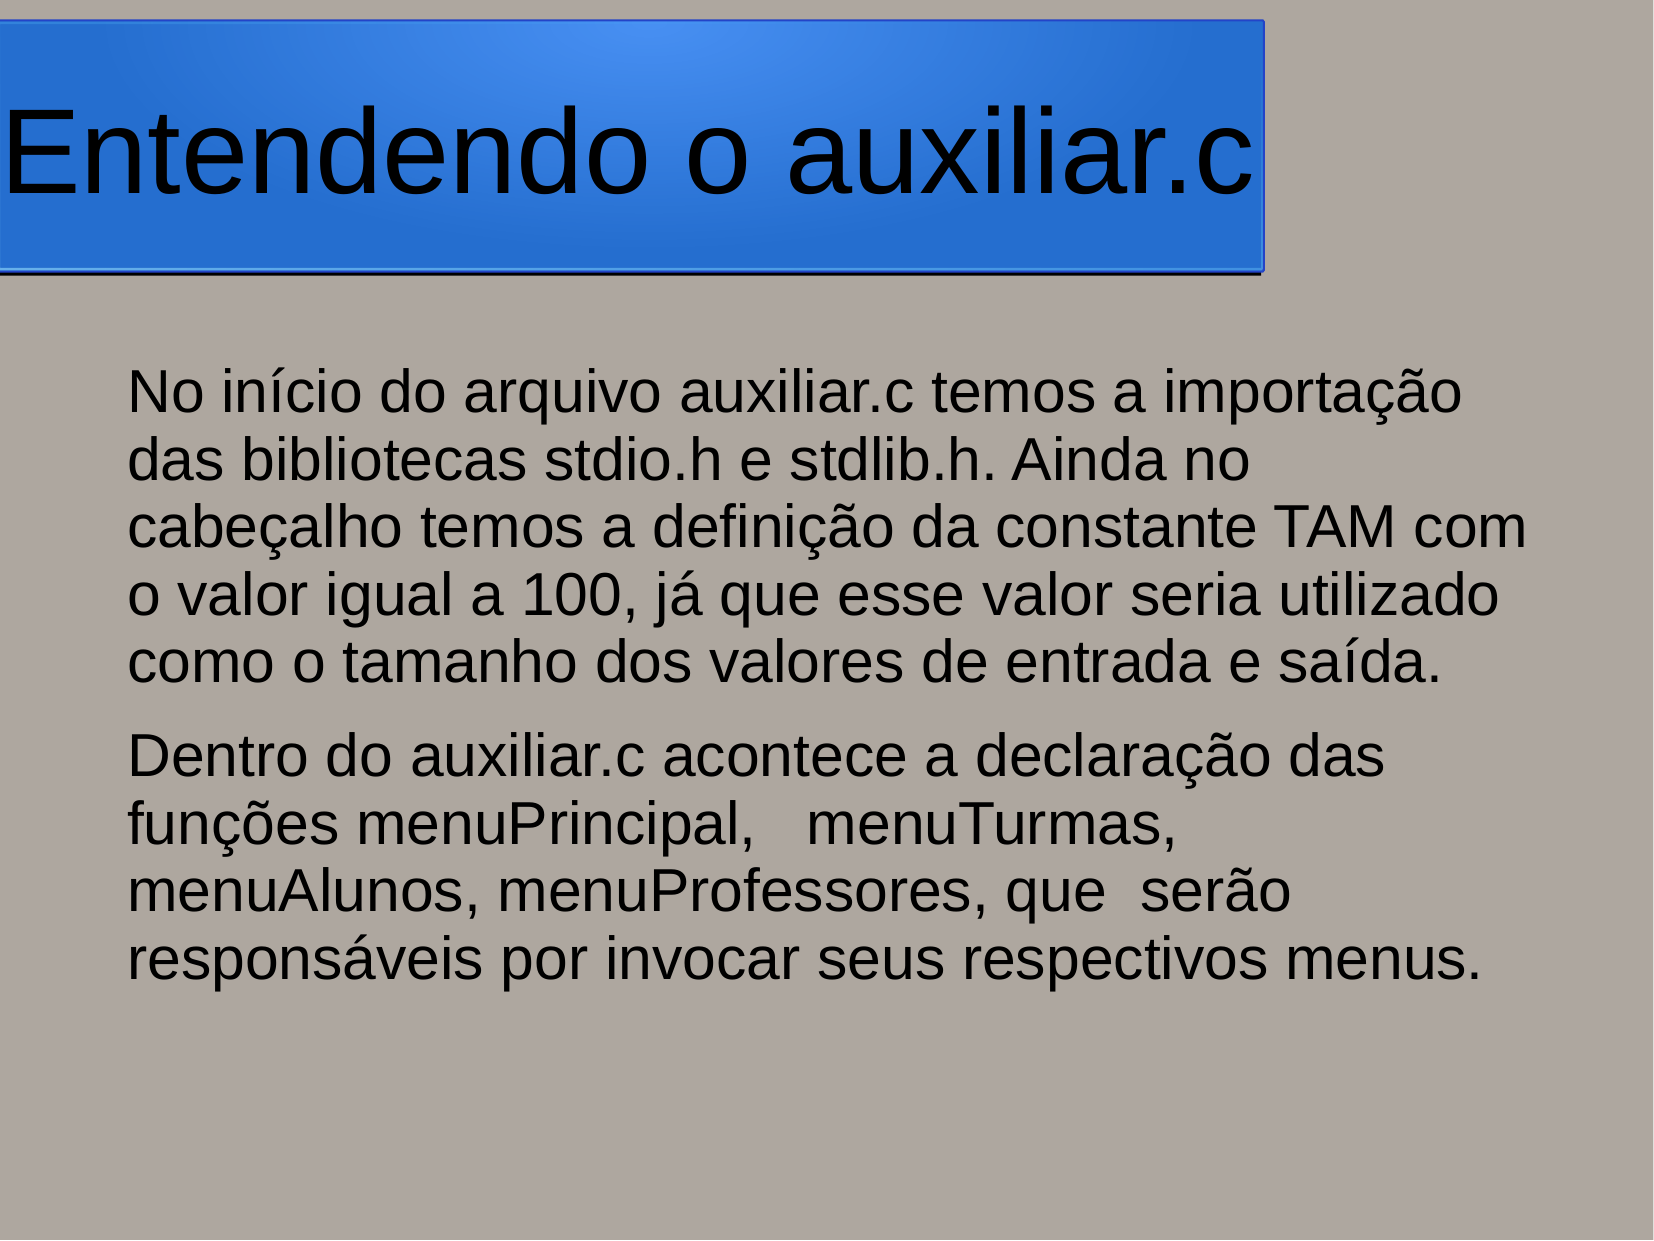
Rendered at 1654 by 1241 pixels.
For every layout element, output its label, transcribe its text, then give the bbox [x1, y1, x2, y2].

list No início do arquivo auxiliar.c temos a importação das bibliotecas stdio.h e stdlib.h. Ainda no cabeçalho temos a definição da constante TAM com o valor igual a 100, já que esse valor seria utilizado como o tamanho dos valores de entrada e saída. Dentro do auxiliar.c acontece a declaração das funções menuPrincipal, menuTurmas, menuAlunos, menuProfessores, que serão responsáveis por invocar seus respectivos menus. [82, 290, 1538, 1010]
title Entendendo o auxiliar.c [0, 83, 1276, 354]
